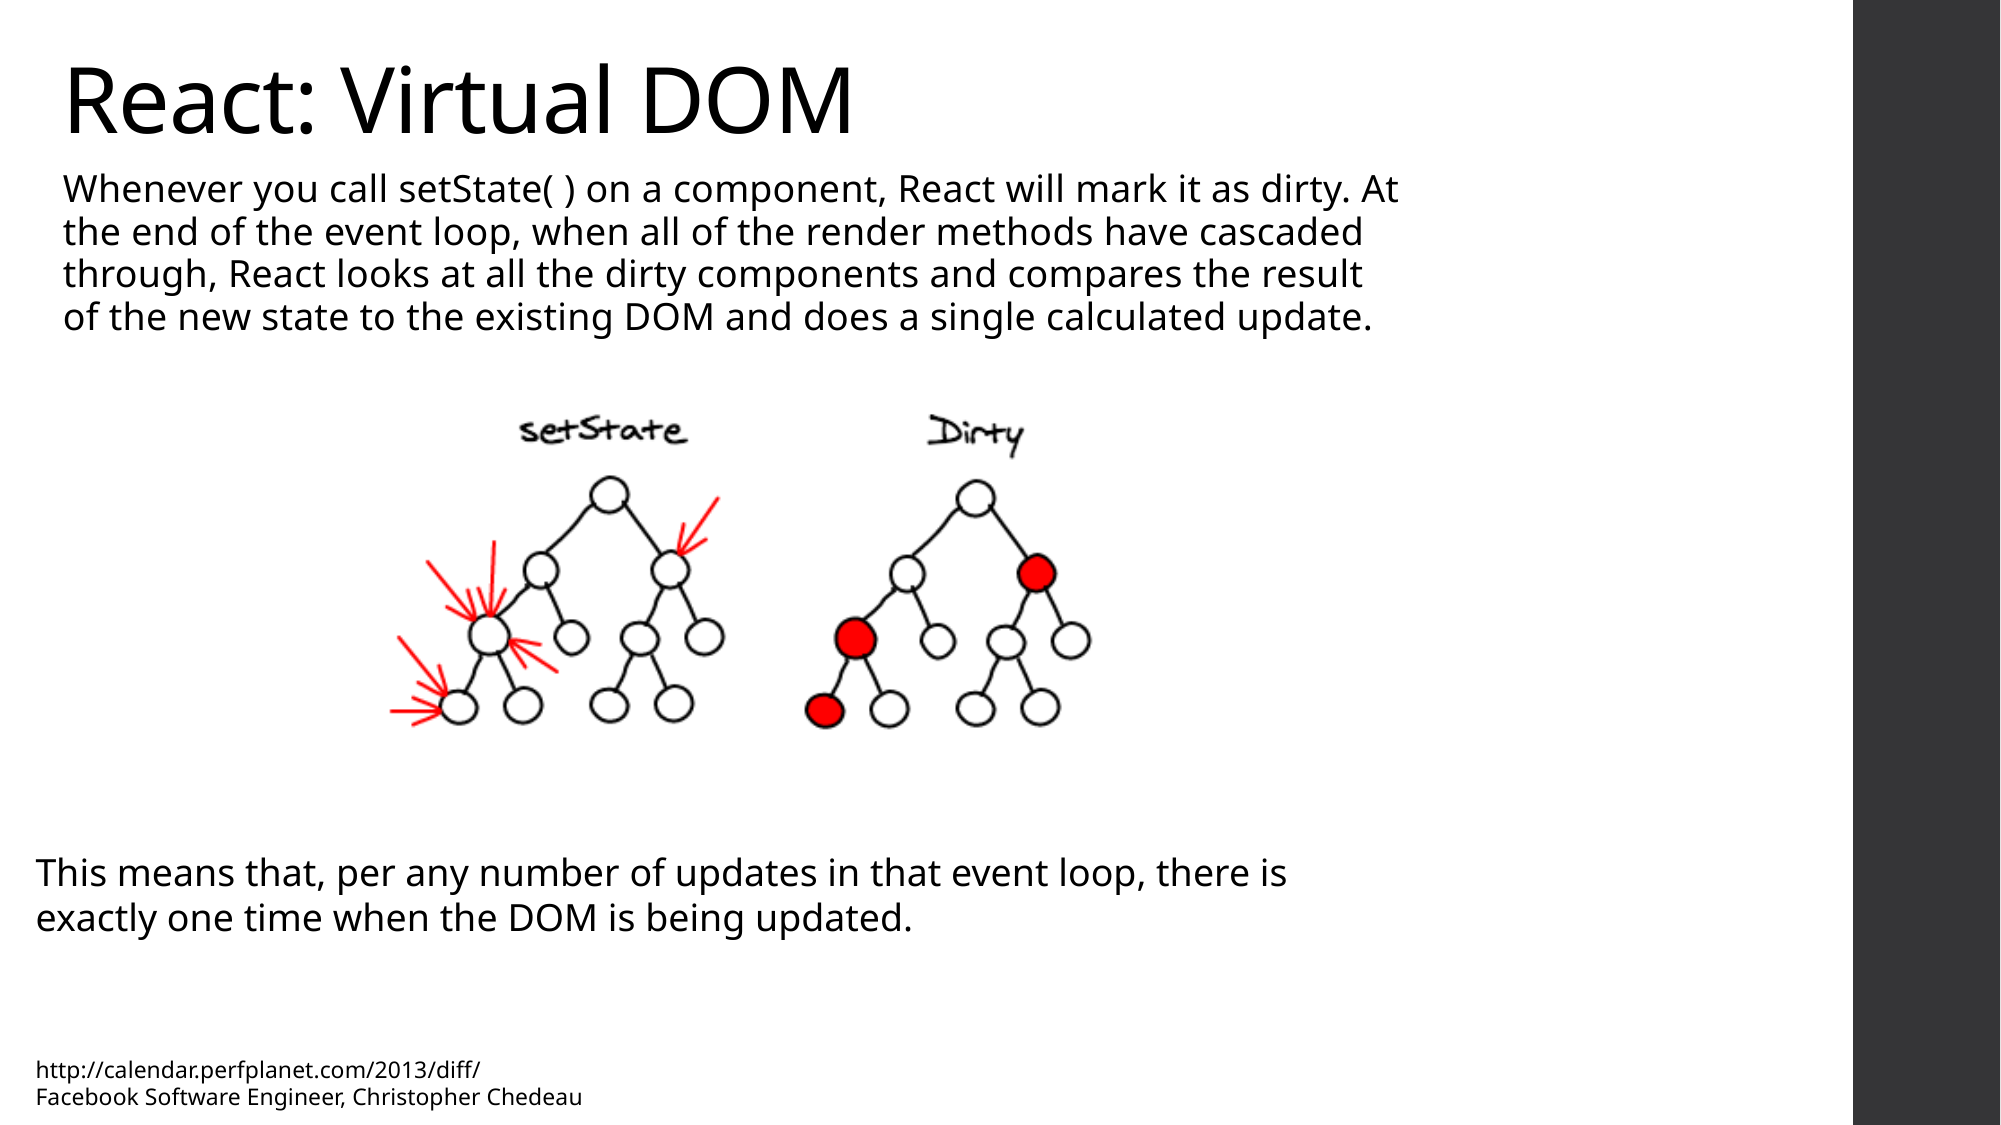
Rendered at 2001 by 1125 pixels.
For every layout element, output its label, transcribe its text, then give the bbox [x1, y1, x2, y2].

list Whenever you call setState( ) on a component, React will mark it as dirty. At the end of the event loop, when all of the render methods have cascaded through, React looks at all the dirty components and compares the result of the new state to the existing DOM and does a single calculated update. [47, 161, 1427, 974]
picture [358, 377, 1123, 780]
text_box React: Virtual DOM [47, 45, 1638, 161]
text_box This means that, per any number of updates in that event loop, there is exactly one time when the DOM is being updated. [21, 842, 1426, 947]
text_box http://calendar.perfplanet.com/2013/diff/ Facebook Software Engineer, Christopher Chedeau [21, 1048, 598, 1118]
